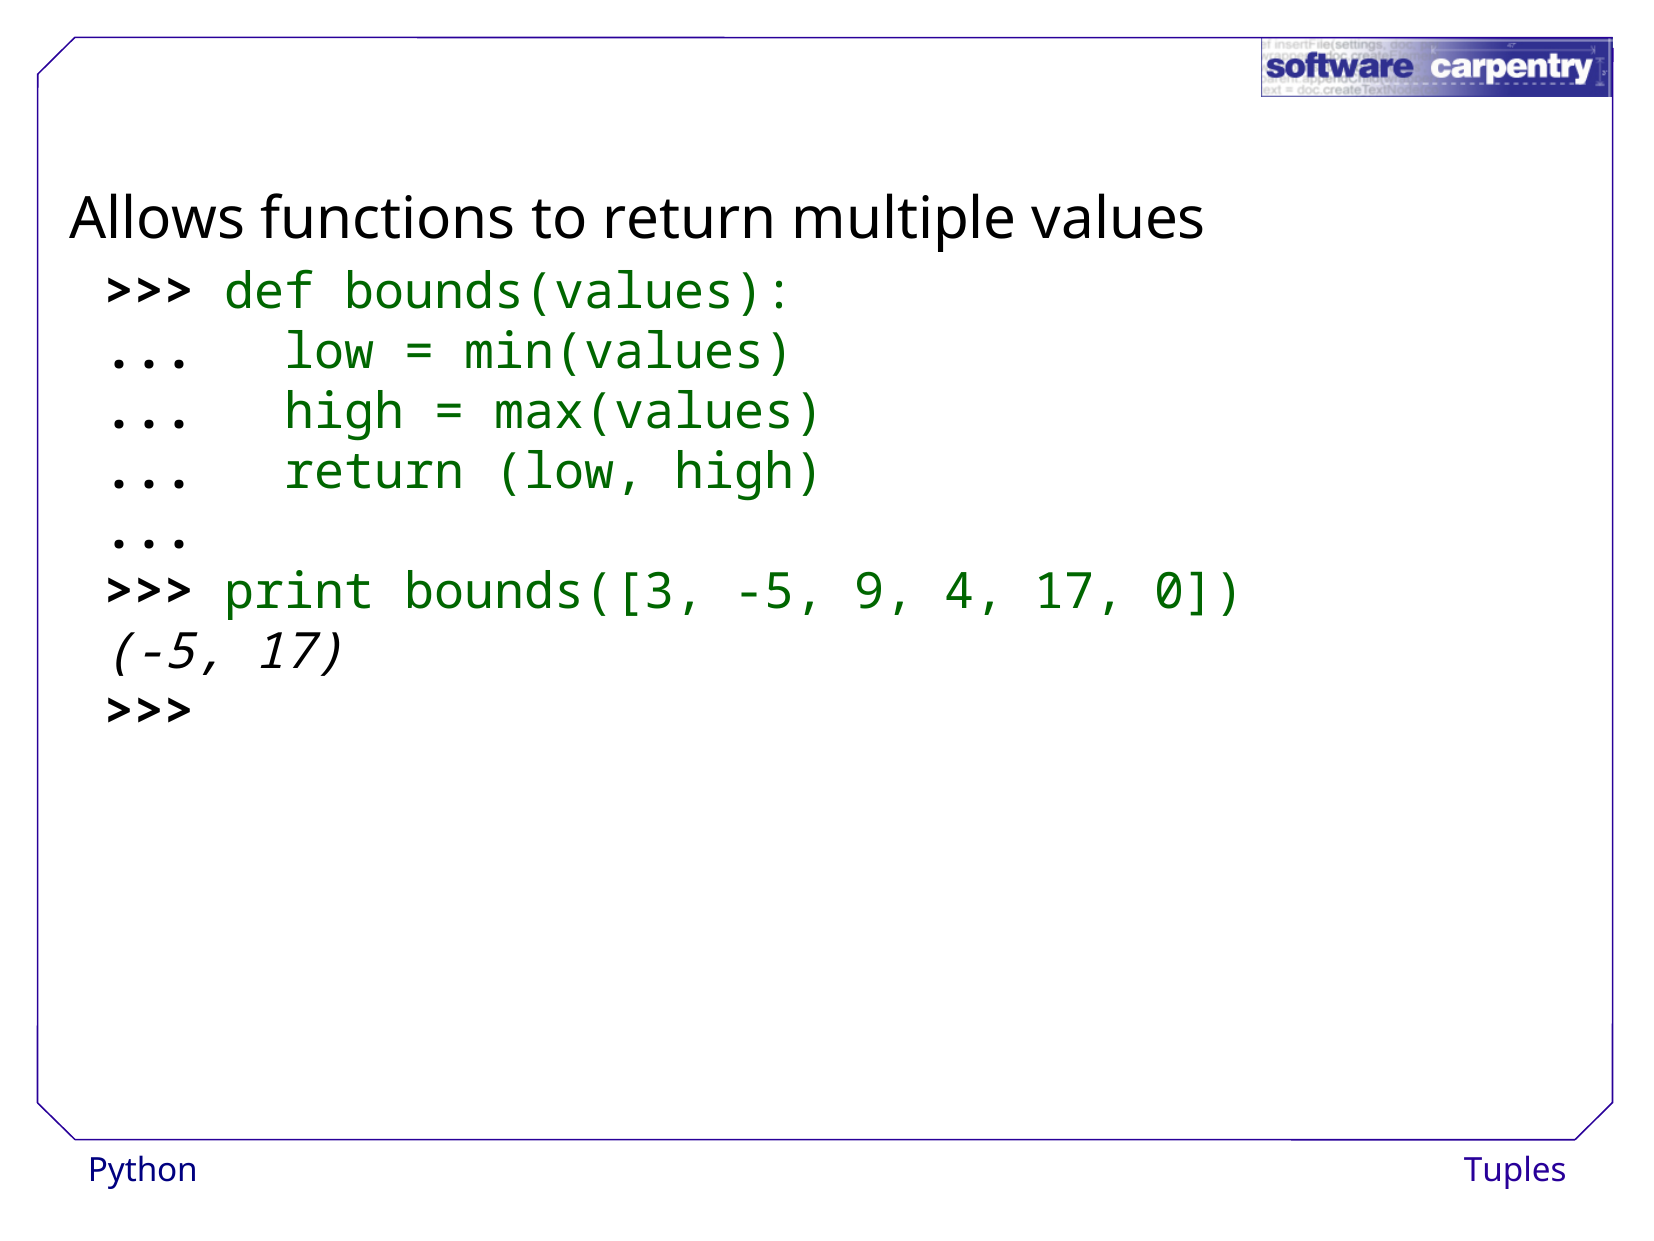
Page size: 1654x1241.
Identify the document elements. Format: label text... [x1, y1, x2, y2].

picture [1261, 39, 1613, 97]
text_box Allows functions to return multiple values [54, 138, 1371, 259]
text_box >>> def bounds(values): ... low = min(values) ... high = max(values) ... return (low, high) ... >>> print bounds([3, -5, 9, 4, 17, 0]) (-5, 17) >>> [89, 251, 1319, 753]
